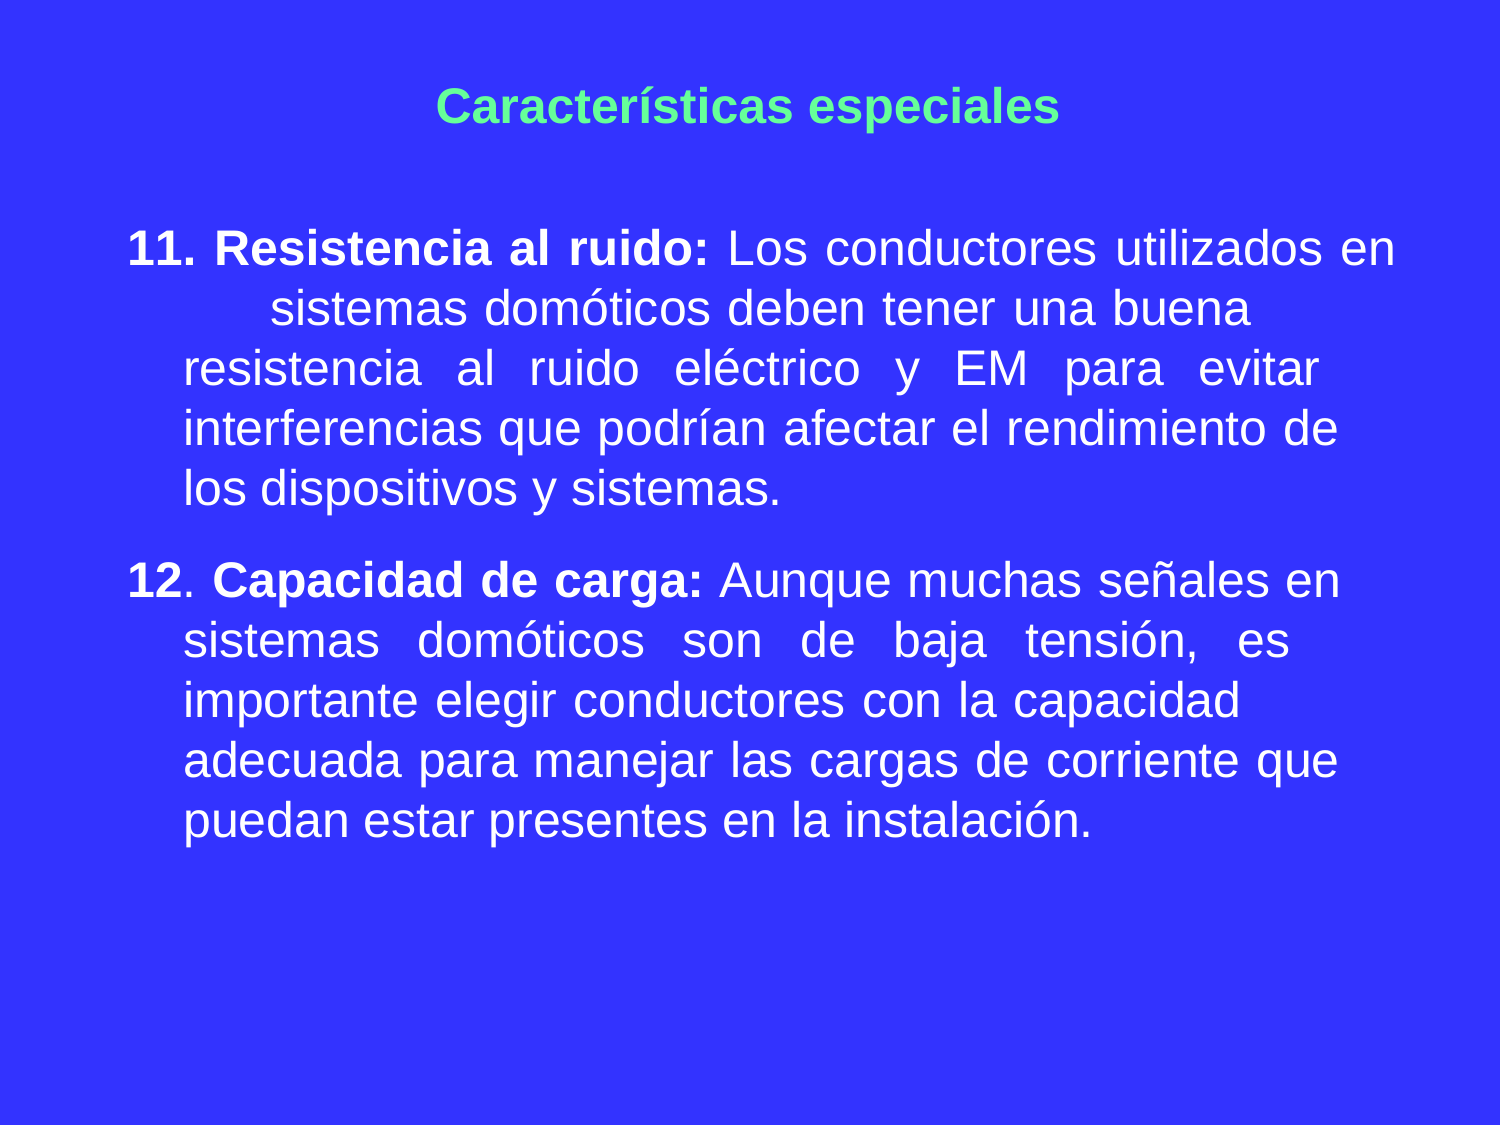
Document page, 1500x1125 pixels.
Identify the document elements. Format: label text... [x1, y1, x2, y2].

text_box 11. Resistencia al ruido: Los conductores utilizados en sistemas domóticos deben tener una buena resistencia al ruido eléctrico y EM para evitar interferencias que podrían afectar el rendimiento de los dispositivos y sistemas. 12. Capacidad de carga: Aunque muchas señales en sistemas domóticos son de baja tensión, es importante elegir conductores con la capacidad adecuada para manejar las cargas de corriente que puedan estar presentes en la instalación. [112, 208, 1412, 855]
text_box Características especiales [348, 66, 1140, 142]
